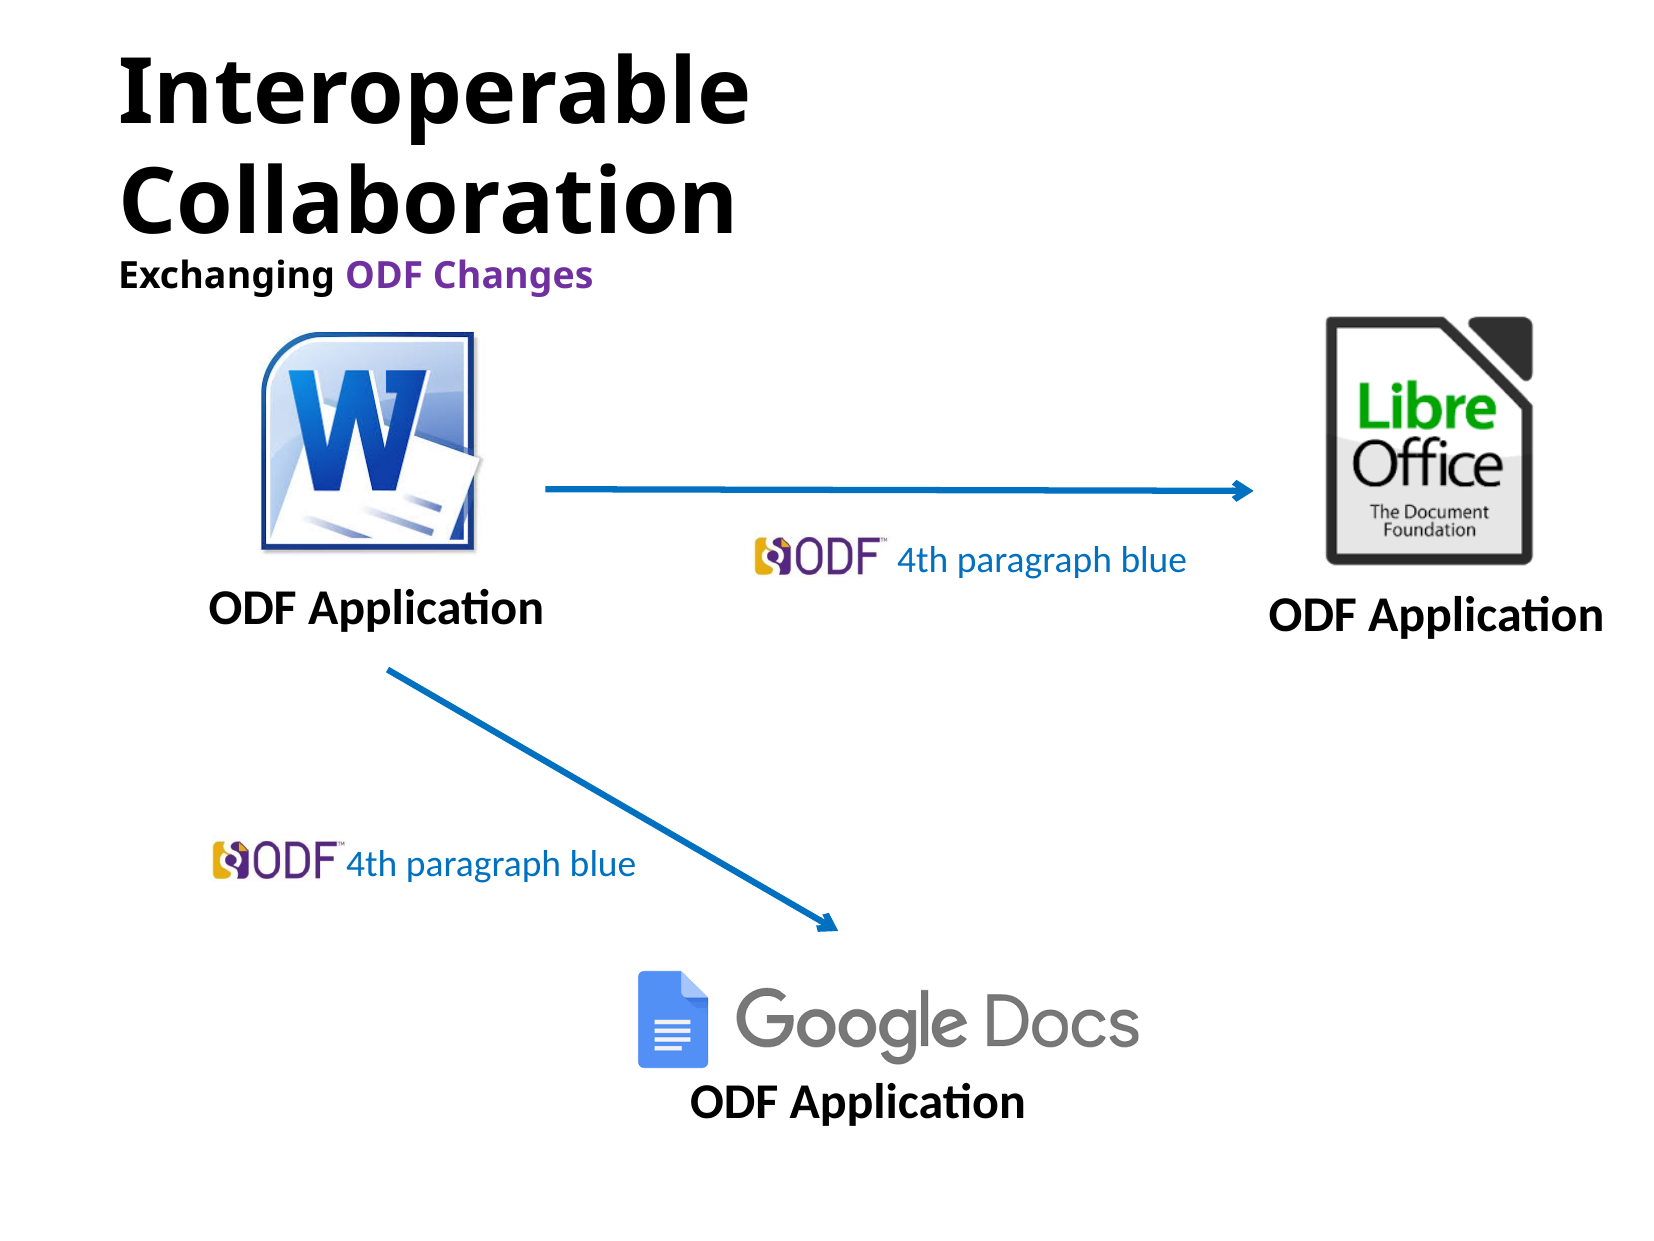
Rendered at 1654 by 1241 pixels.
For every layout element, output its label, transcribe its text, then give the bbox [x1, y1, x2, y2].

text_box ODF Application [193, 567, 615, 643]
text_box Interoperable Collaboration Exchanging ODF Changes [118, 75, 1359, 253]
picture [193, 815, 368, 910]
picture [735, 511, 911, 606]
text_box 4th paragraph blue [775, 514, 1209, 590]
picture [260, 330, 487, 557]
text_box 4th paragraph blue [232, 819, 684, 895]
text_box ODF Application [1253, 574, 1645, 650]
picture [1297, 309, 1561, 572]
picture [637, 970, 1139, 1069]
text_box ODF Application [675, 1060, 1097, 1136]
